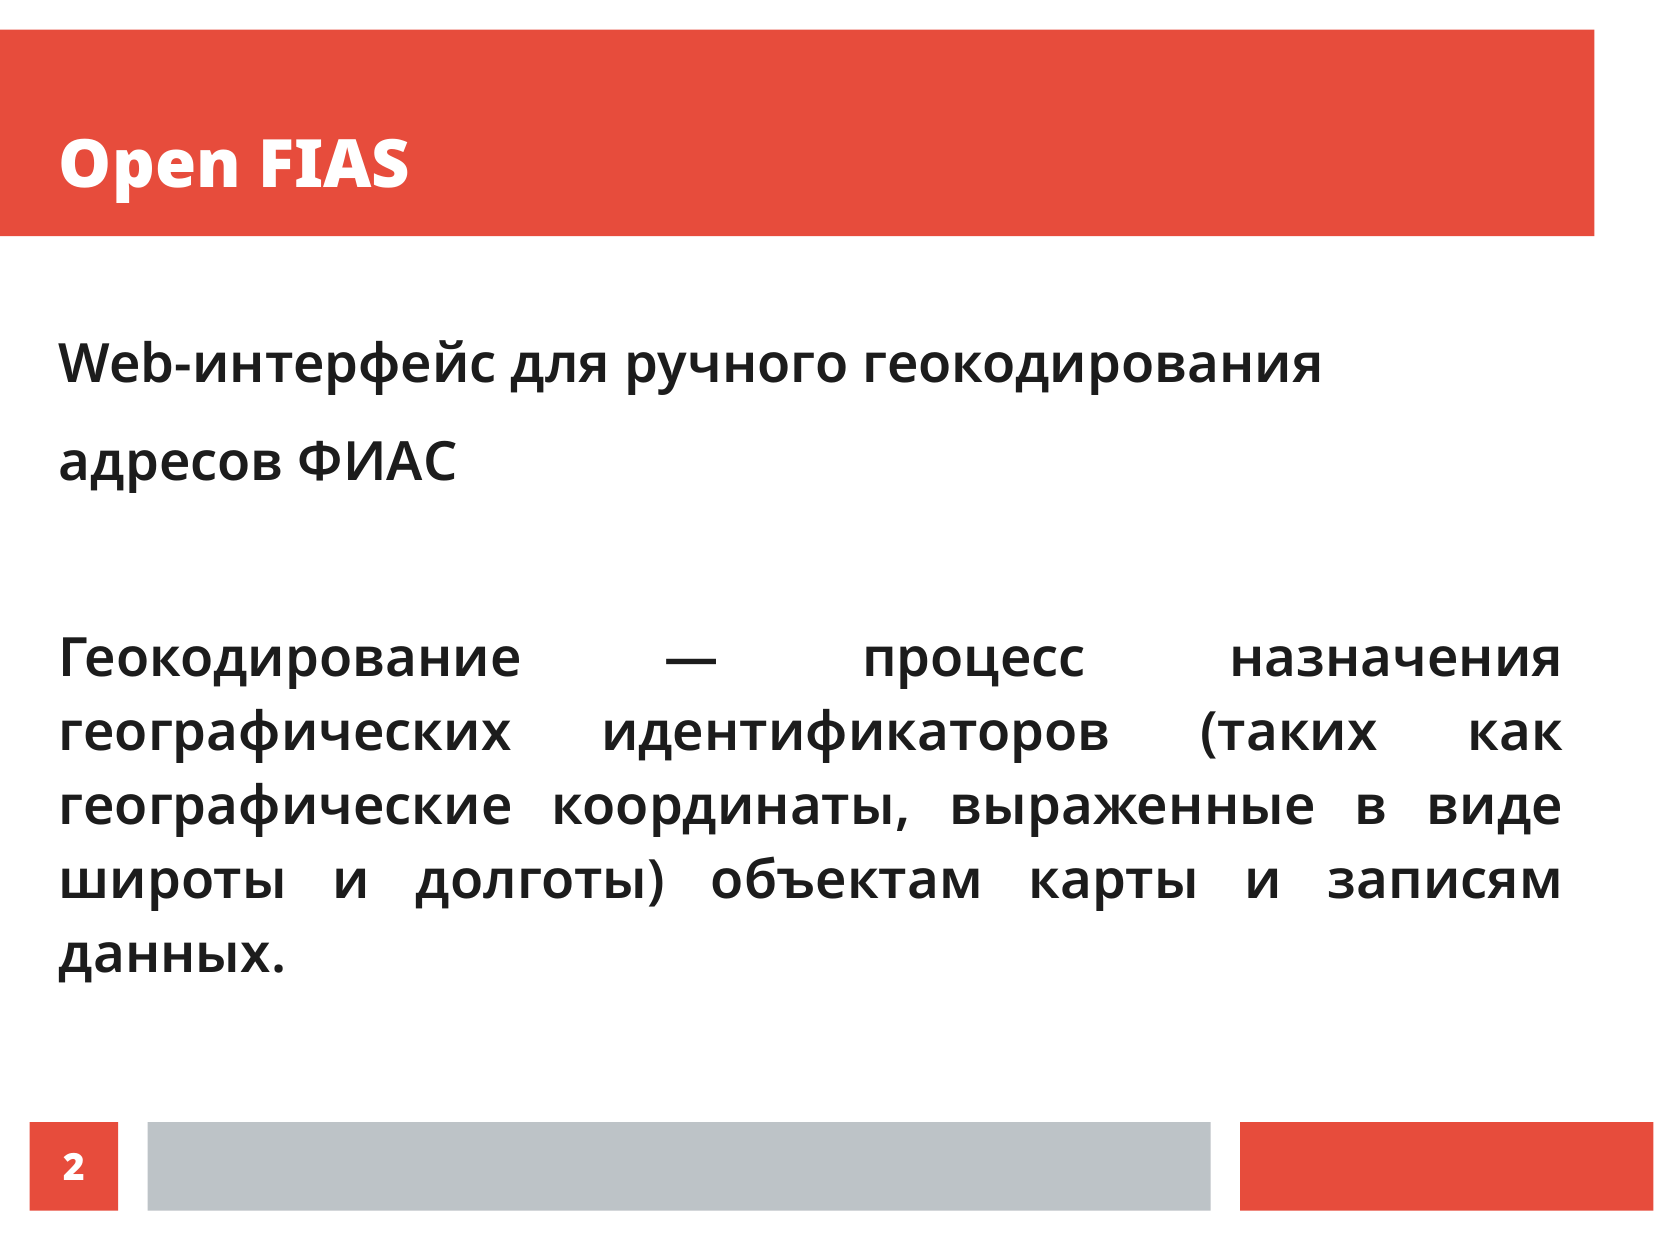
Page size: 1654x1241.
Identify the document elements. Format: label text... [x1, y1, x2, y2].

title Open FIAS [59, 59, 1595, 207]
list Web-интерфейс для ручного геокодирования адресов ФИАС Геокодирование — процесс назначения географических идентификаторов (таких как географические координаты, выраженные в виде широты и долготы) объектам карты и записям данных. [59, 324, 1565, 1093]
